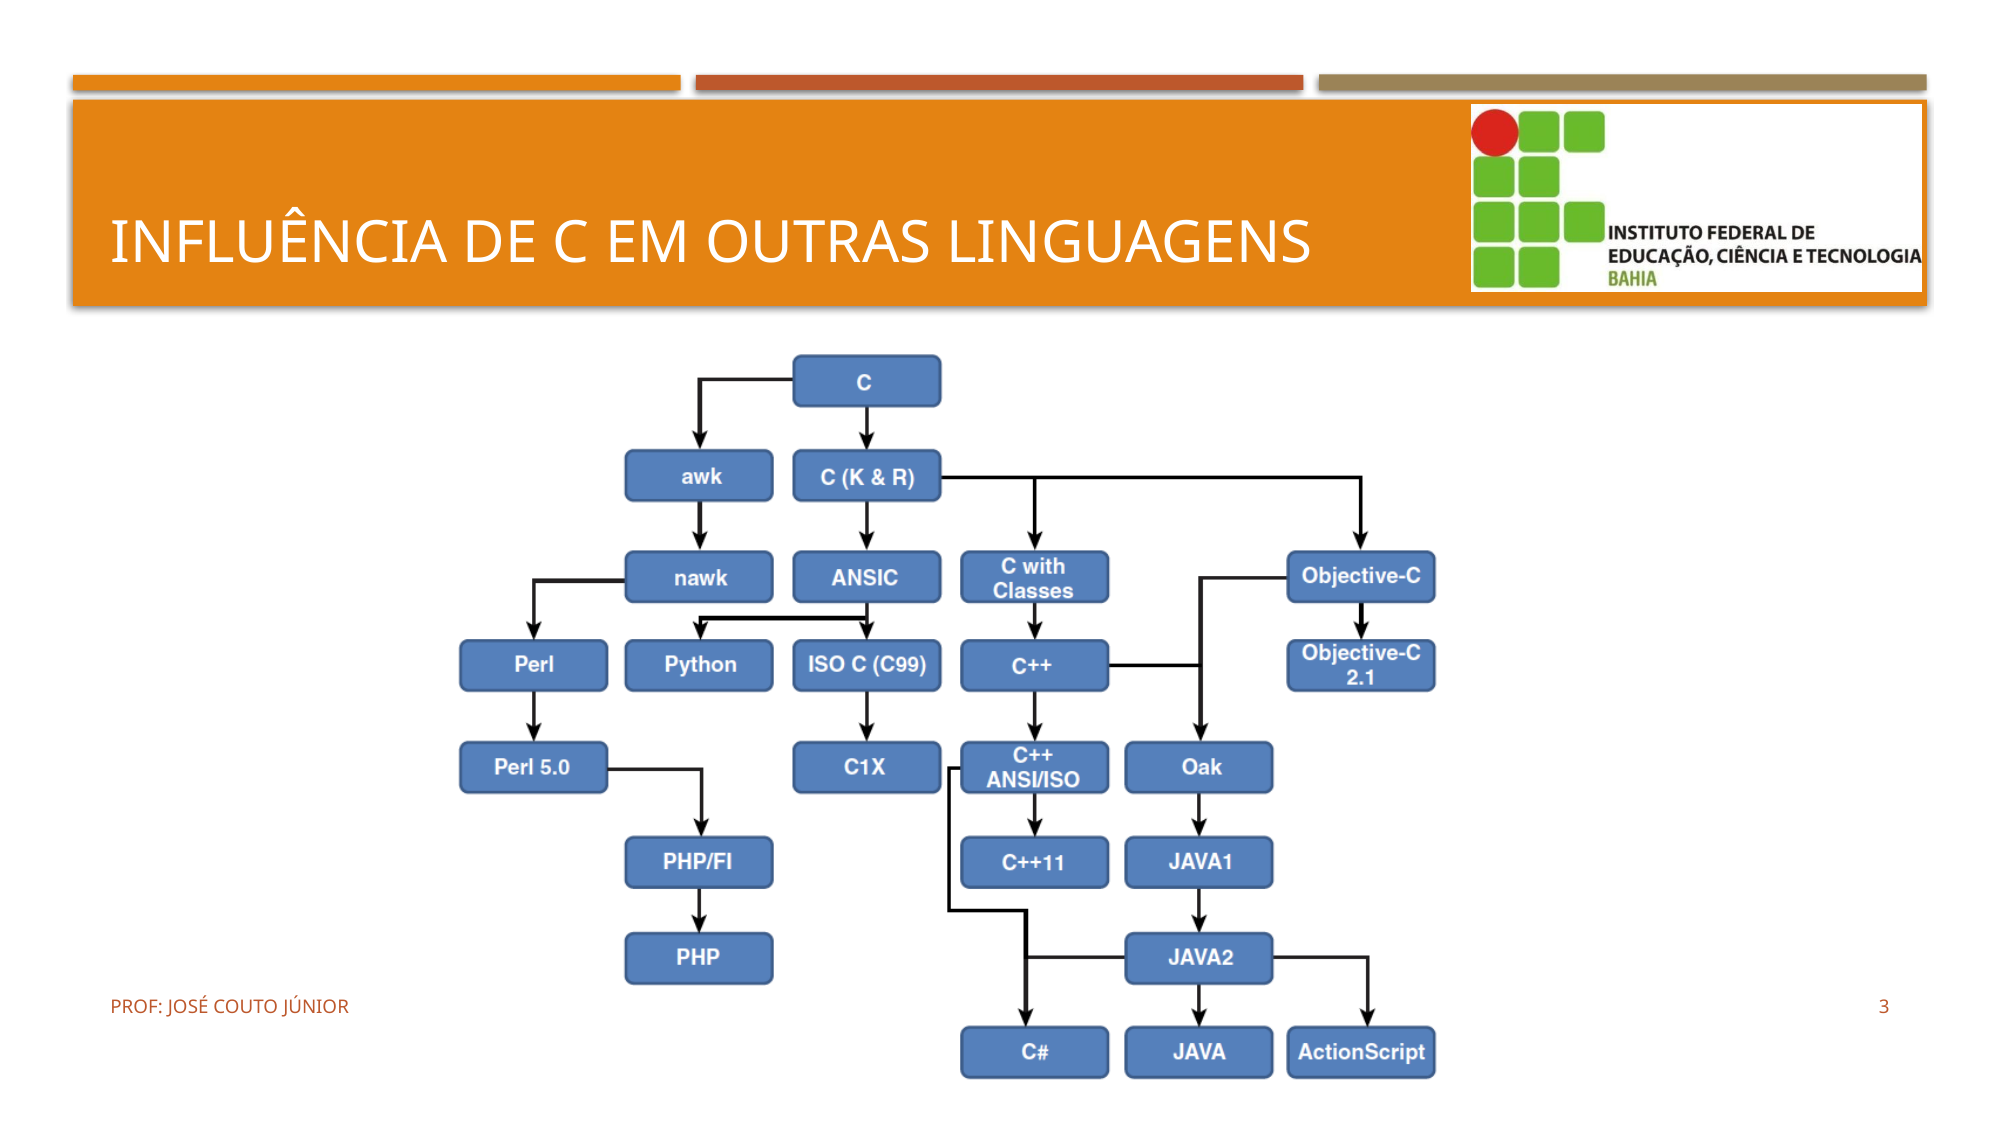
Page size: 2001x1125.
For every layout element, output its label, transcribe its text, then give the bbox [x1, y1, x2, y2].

picture [1471, 104, 1922, 292]
footer Prof: José Couto Júnior [95, 976, 429, 1037]
picture [429, 324, 1447, 1093]
title Influência de C em outras linguagens [95, 119, 1471, 282]
